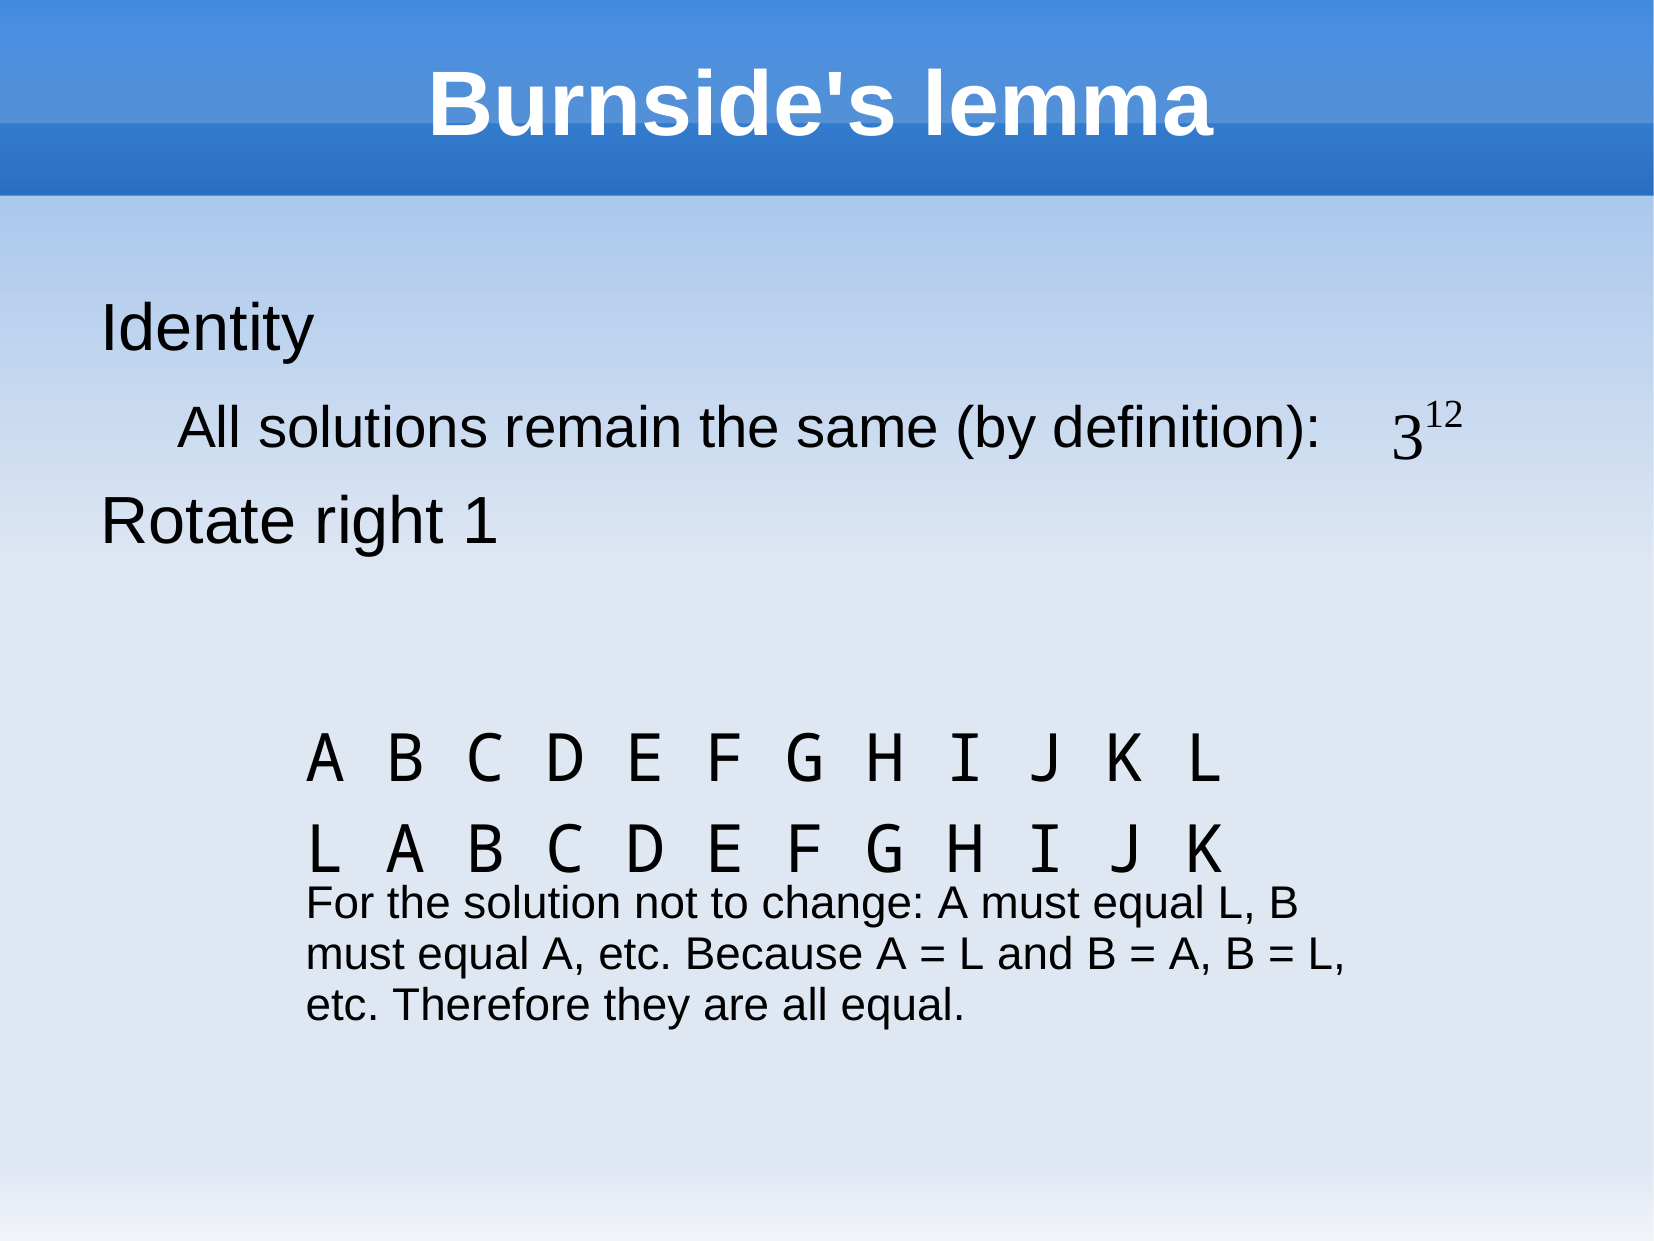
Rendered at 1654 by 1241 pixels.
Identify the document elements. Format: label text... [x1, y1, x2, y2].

text_box A B C D E F G H I J K L L A B C D E F G H I J K [290, 702, 1315, 865]
list Identity All solutions remain the same (by definition): Rotate right 1 [82, 290, 1571, 1094]
title Burnside's lemma [76, 0, 1565, 208]
chart [1385, 389, 1471, 479]
picture [0, 0, 1654, 1241]
text_box For the solution not to change: A must equal L, B must equal A, etc. Because A = L and B = A, B = L, etc. Therefore they are all equal. [290, 869, 1366, 1056]
